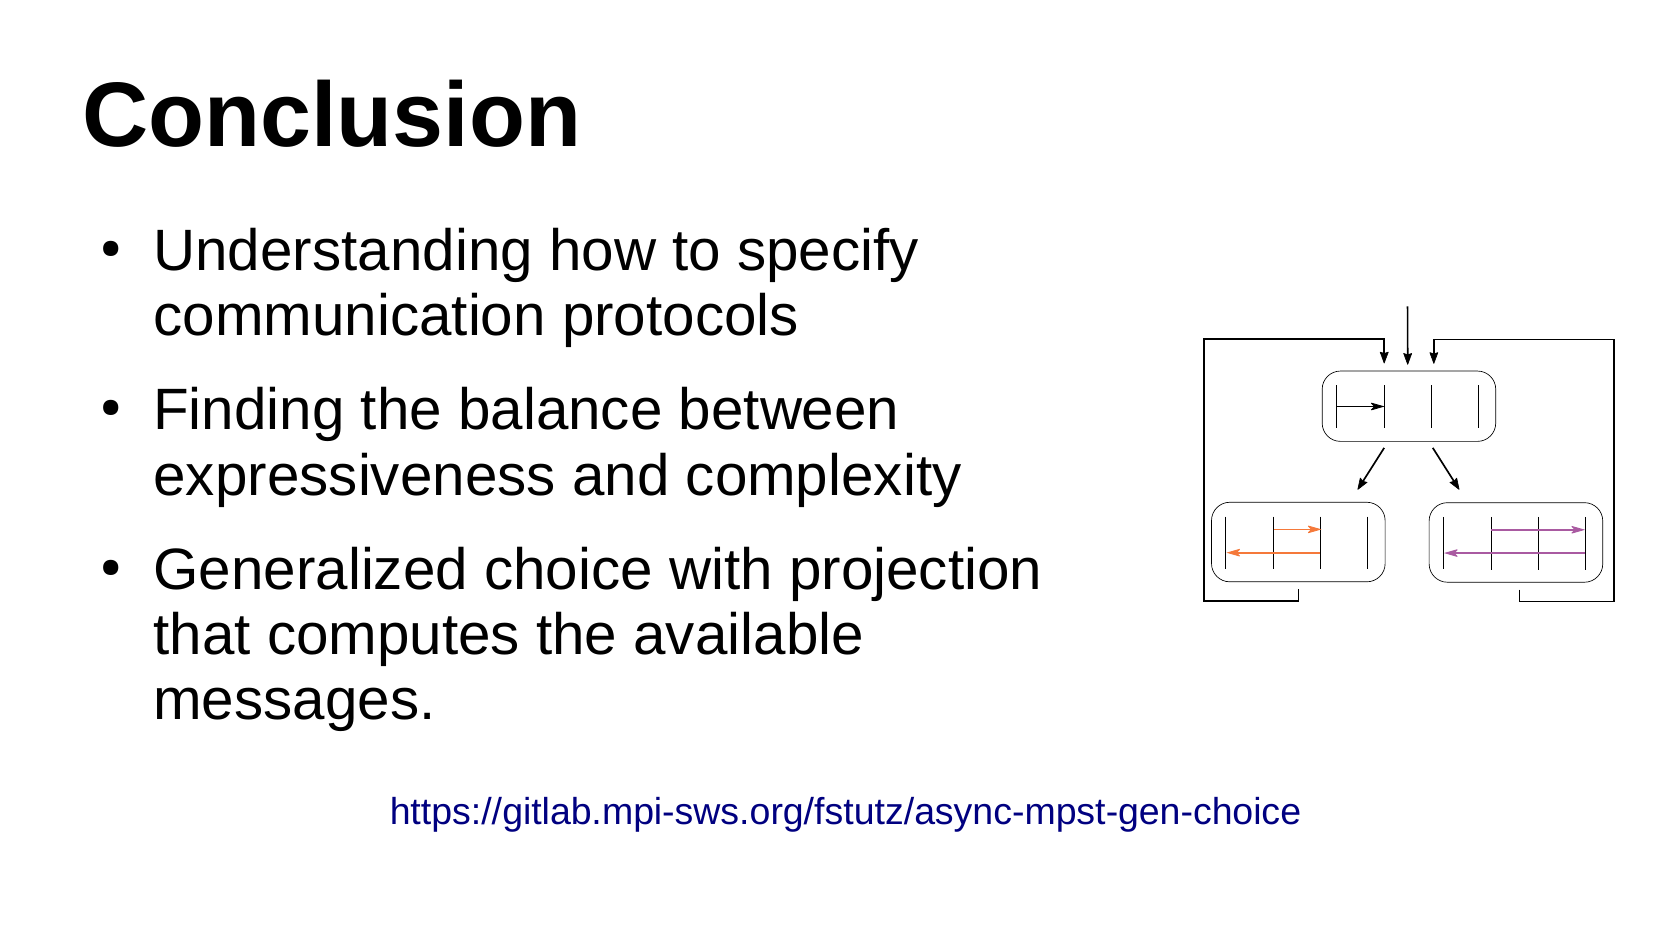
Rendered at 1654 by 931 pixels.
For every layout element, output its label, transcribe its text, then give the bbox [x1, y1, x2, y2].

text_box https://gitlab.mpi-sws.org/fstutz/async-mpst-gen-choice [375, 783, 1317, 841]
picture [1203, 306, 1615, 603]
title Conclusion [82, 37, 1571, 193]
list Understanding how to specify communication protocols Finding the balance between expressiveness and complexity Generalized choice with projection that computes the available messages. [82, 217, 1156, 758]
